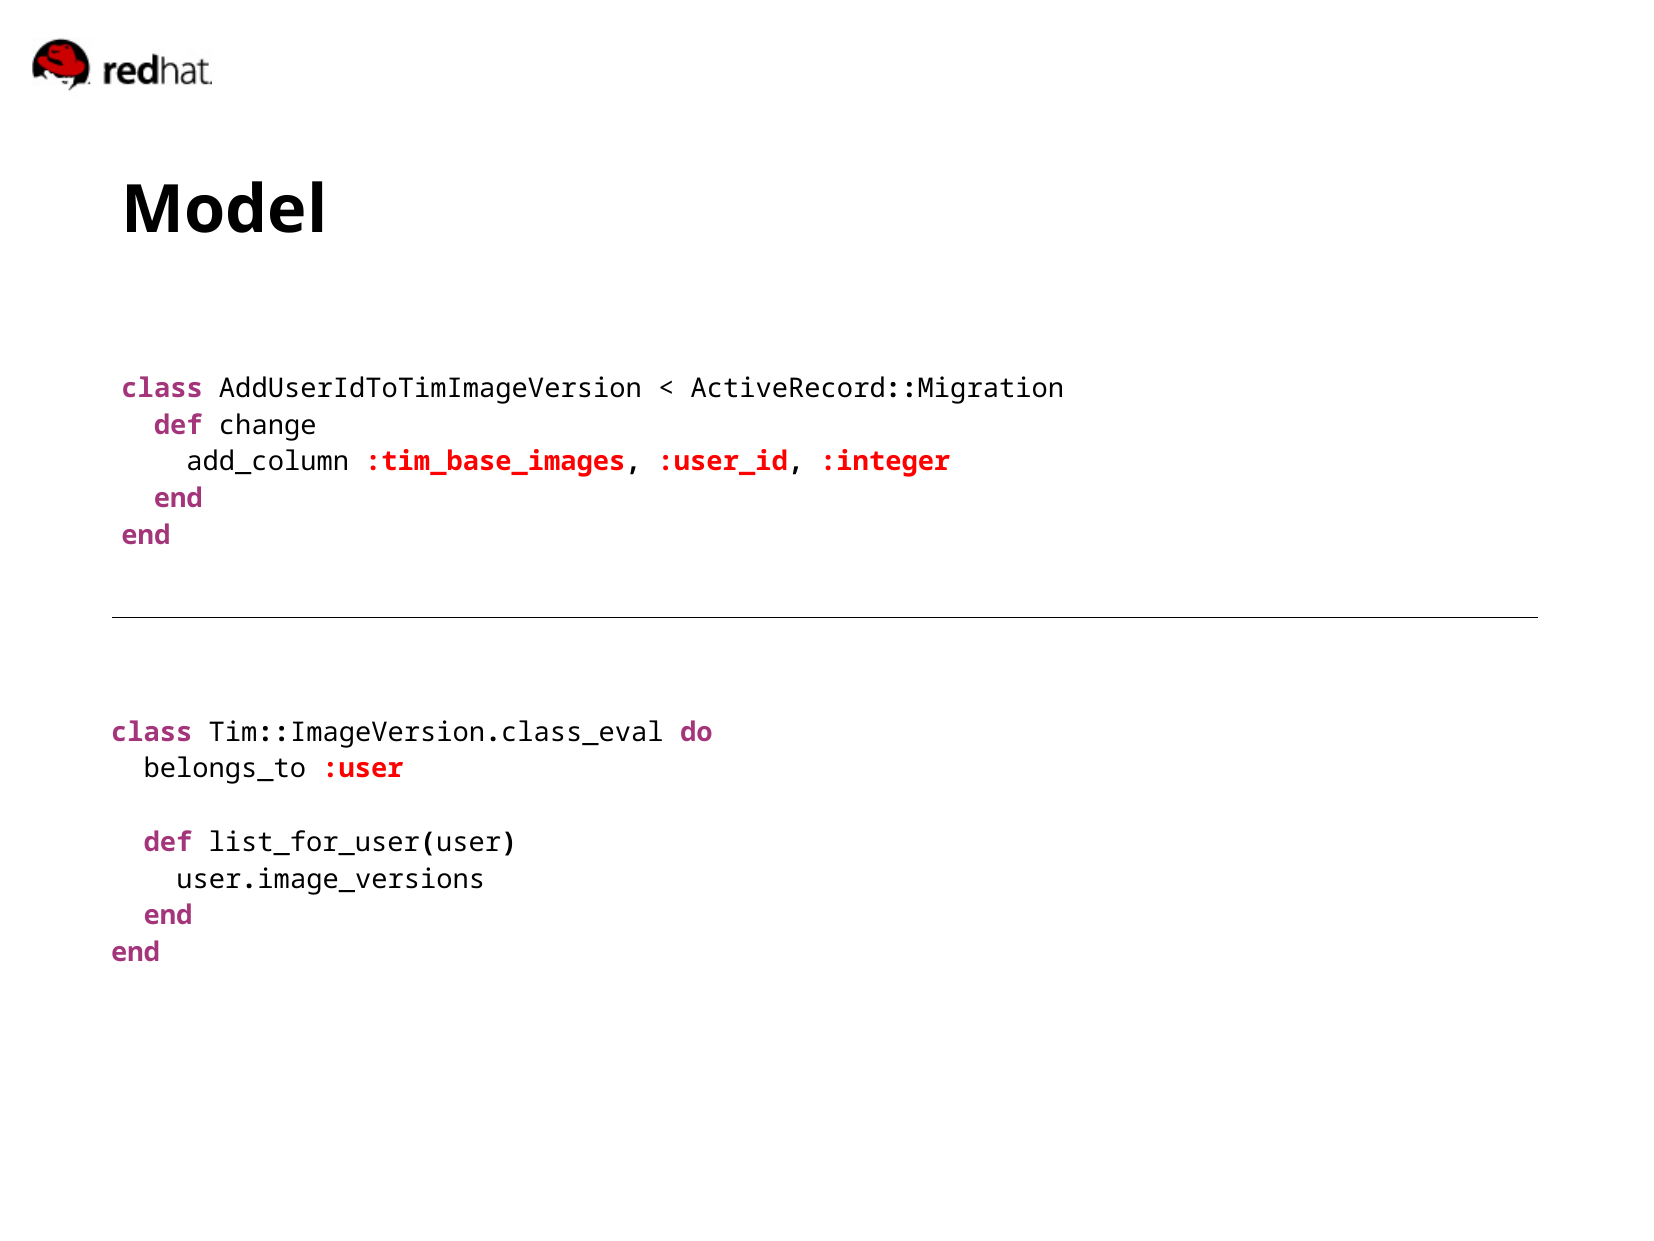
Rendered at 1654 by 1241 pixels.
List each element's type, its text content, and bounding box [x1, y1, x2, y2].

picture [31, 37, 212, 98]
title Model [121, 102, 1534, 310]
text_box class Tim::ImageVersion.class_eval do belongs_to :user def list_for_user(user) user.image_versions end end [111, 712, 713, 932]
text_box class AddUserIdToTimImageVersion < ActiveRecord::Migration def change add_column :tim_base_images, :user_id, :integer end end [121, 368, 1113, 526]
